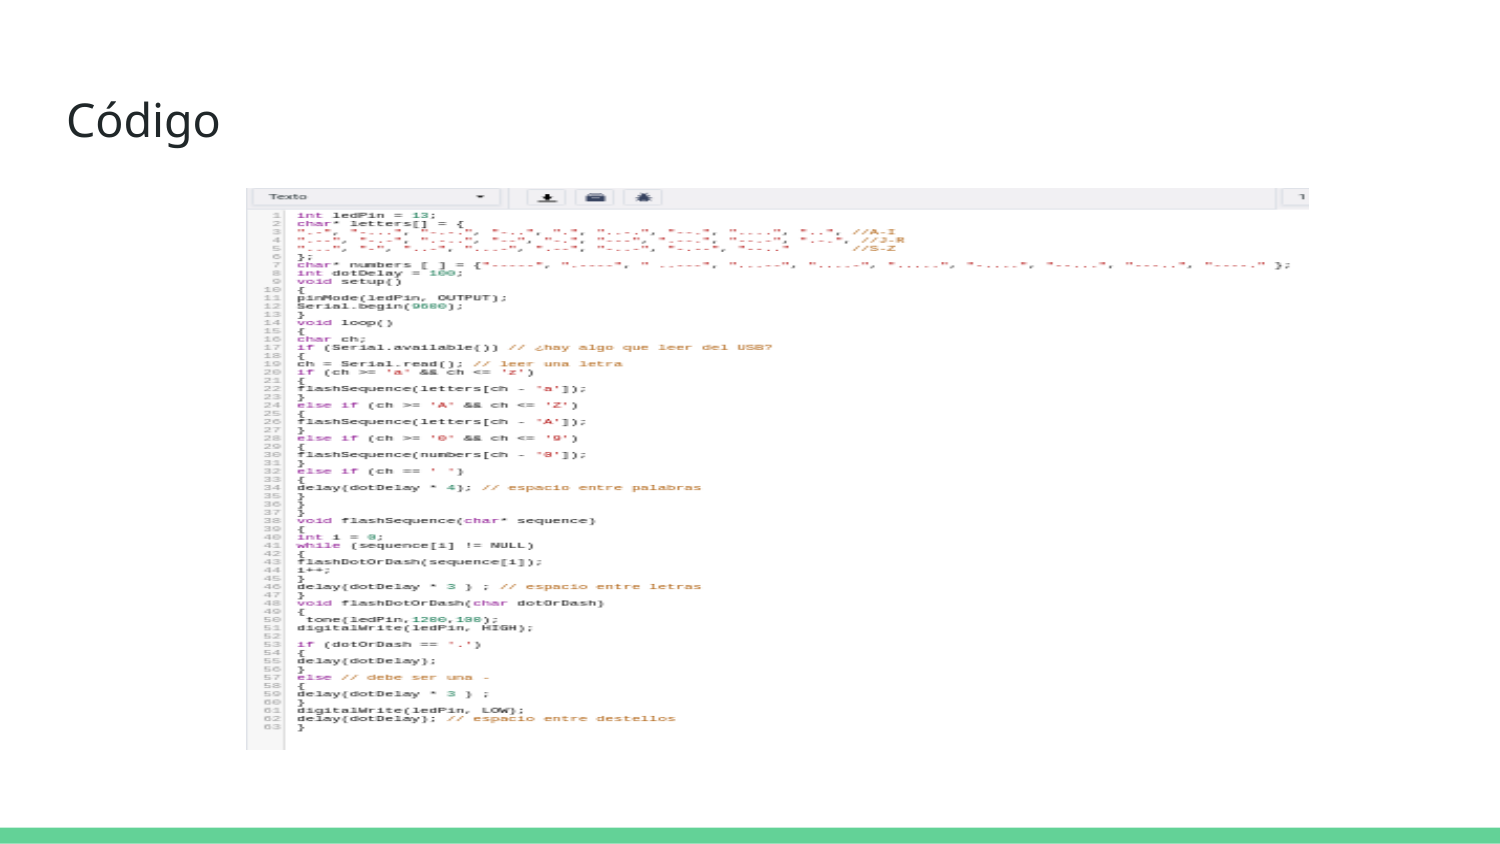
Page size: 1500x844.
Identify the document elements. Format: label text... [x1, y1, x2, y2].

picture [246, 188, 1309, 750]
title Código [51, 72, 1449, 167]
